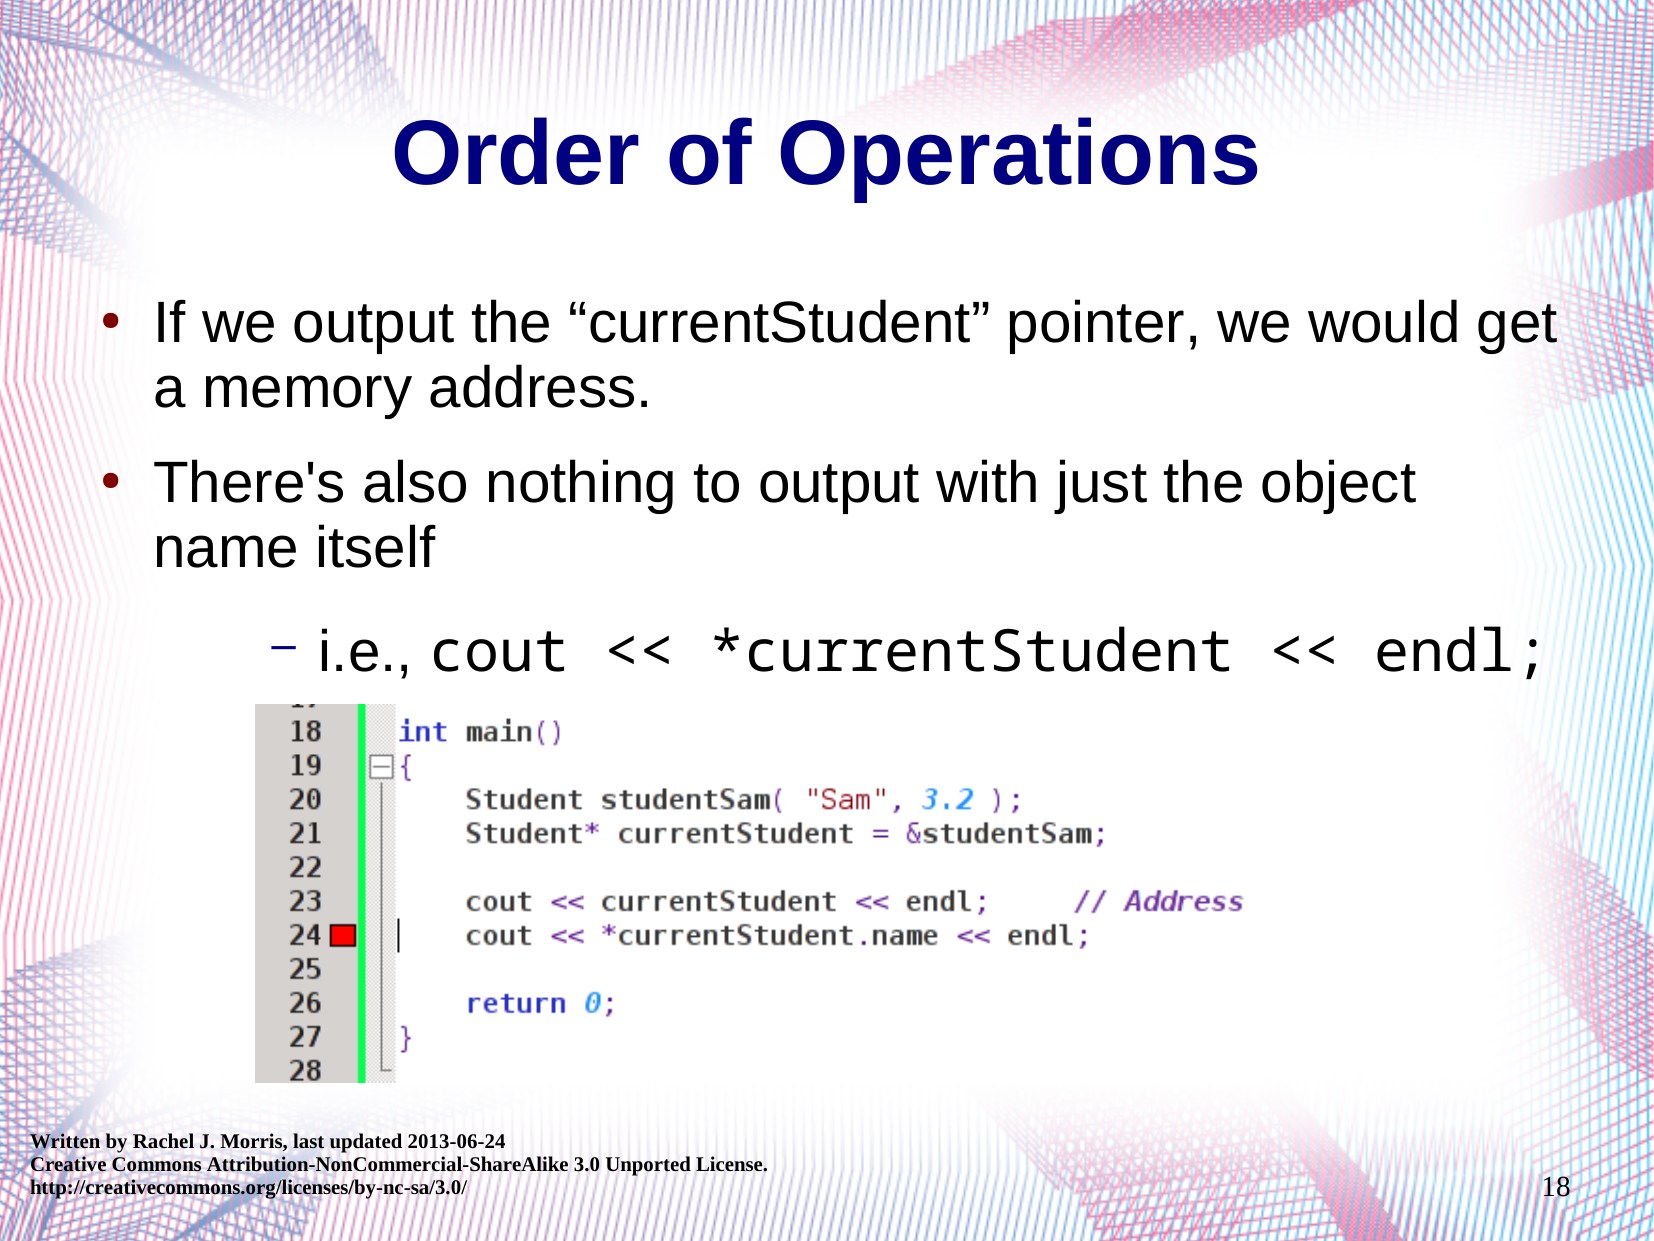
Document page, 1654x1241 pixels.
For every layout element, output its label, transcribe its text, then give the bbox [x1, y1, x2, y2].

list If we output the “currentStudent” pointer, we would get a memory address. There's also nothing to output with just the object name itself i.e., cout << *currentStudent << endl; [82, 290, 1571, 1010]
picture [0, 0, 1654, 1241]
title Order of Operations [82, 49, 1571, 257]
